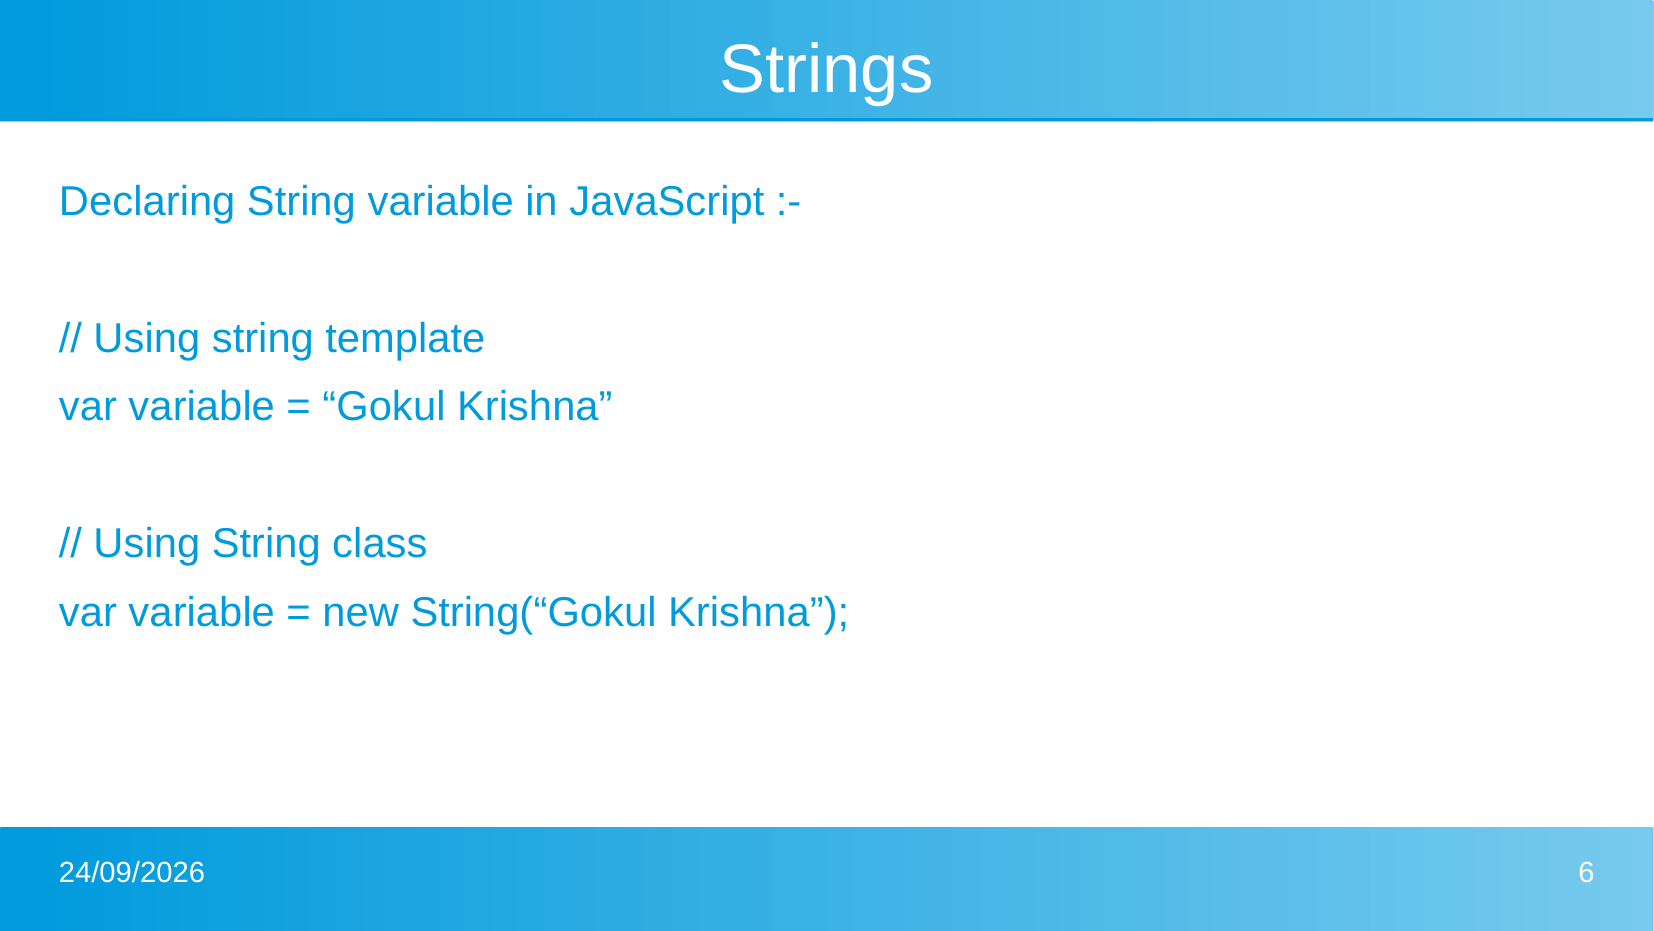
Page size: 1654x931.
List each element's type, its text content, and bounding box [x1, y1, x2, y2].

list Declaring String variable in JavaScript :- // Using string template var variable = “Gokul Krishna” // Using String class var variable = new String(“Gokul Krishna”); [59, 177, 1595, 768]
title Strings [59, 29, 1595, 108]
